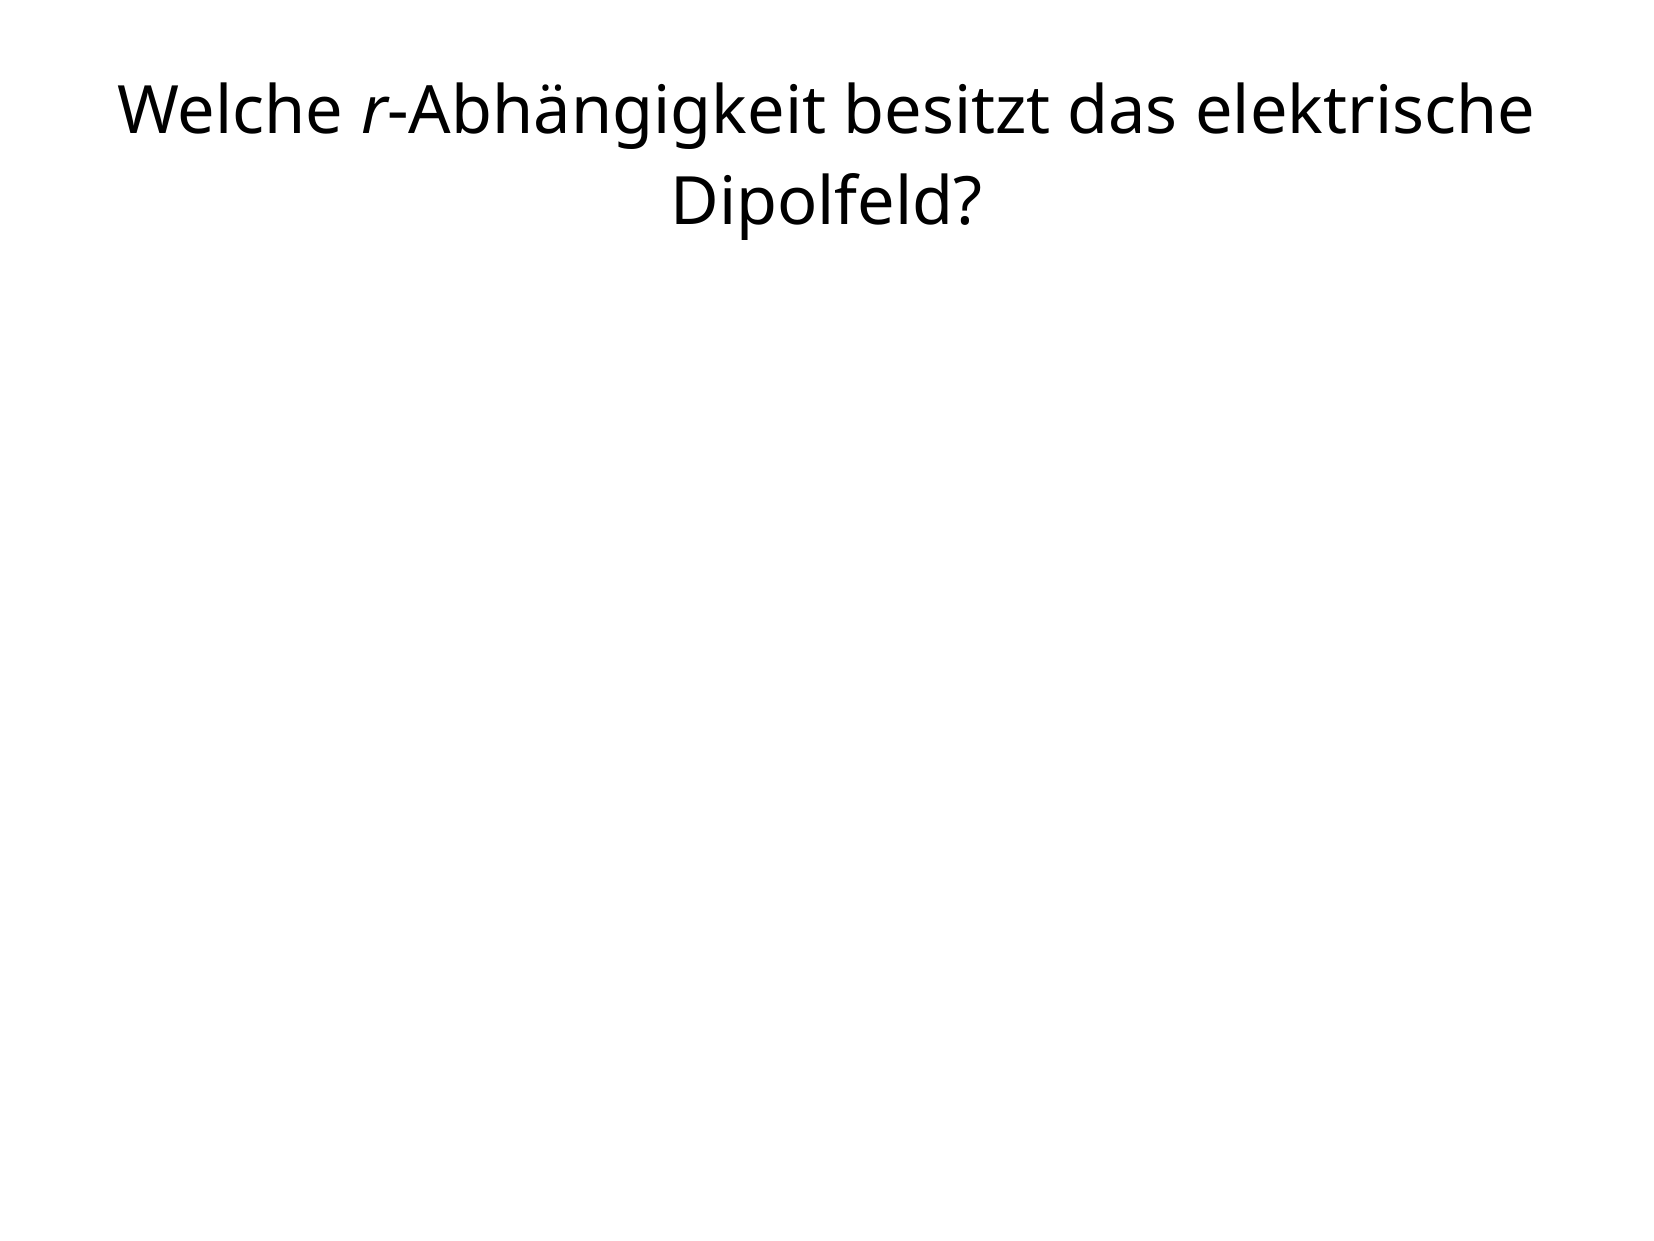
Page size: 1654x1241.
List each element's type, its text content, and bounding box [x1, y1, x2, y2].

title Welche r-Abhängigkeit besitzt das elektrische Dipolfeld? [82, 49, 1571, 257]
